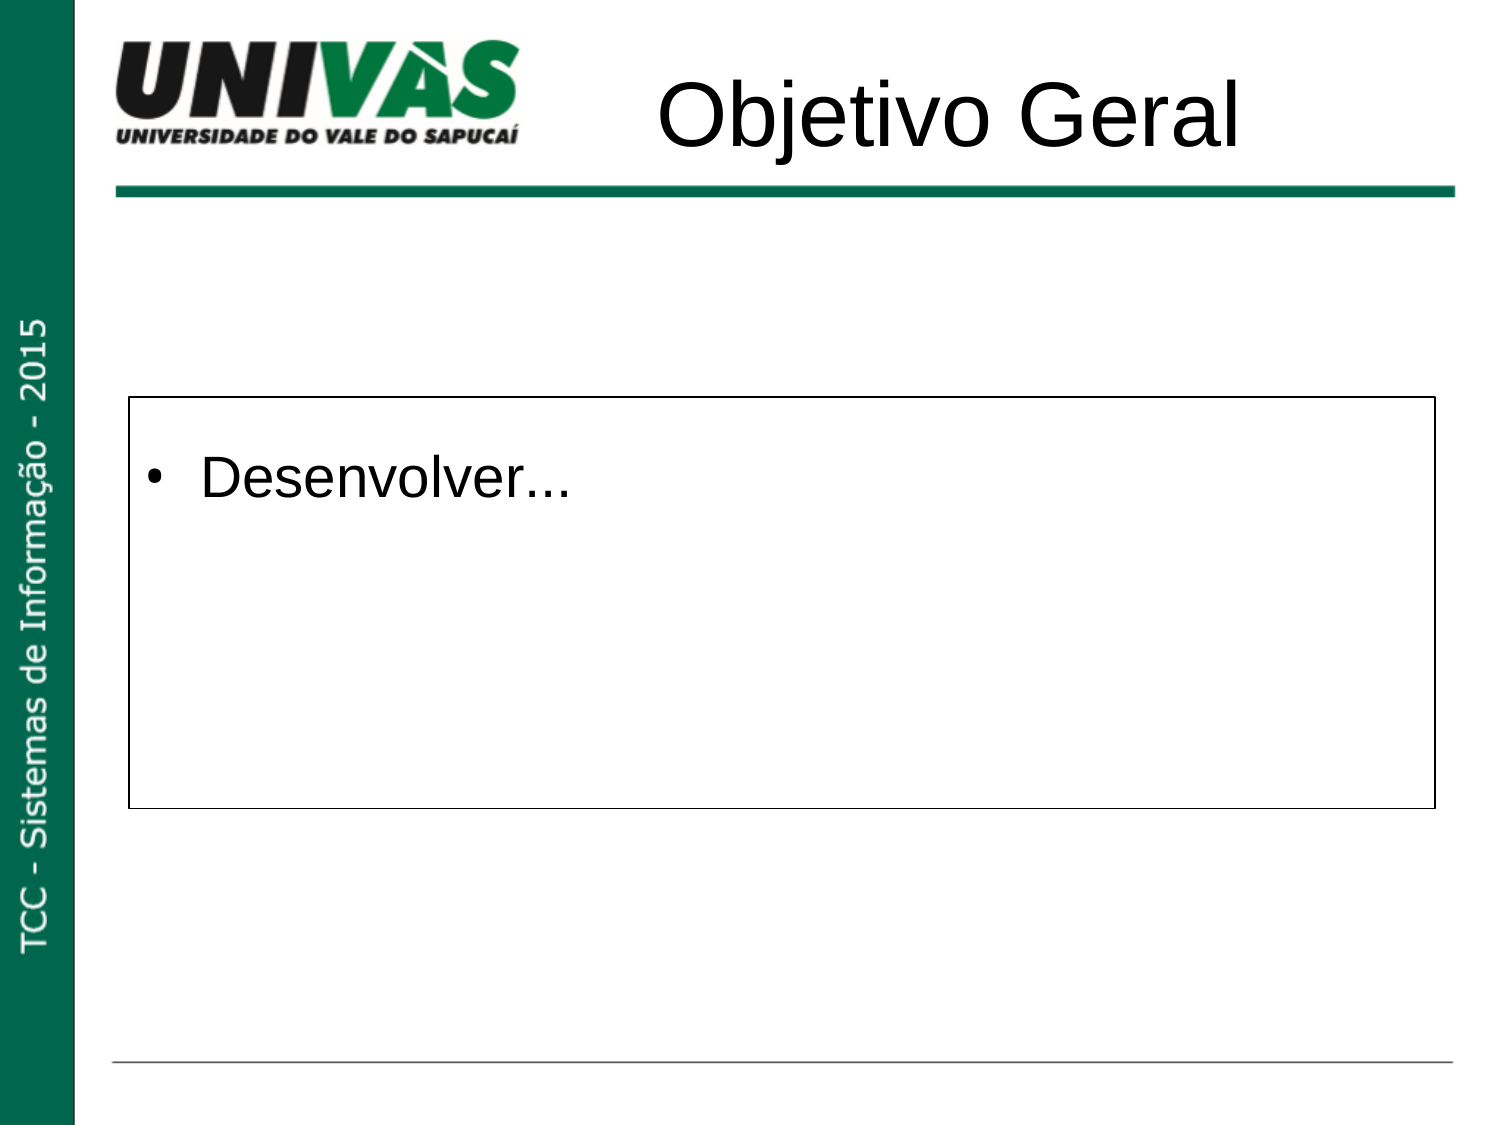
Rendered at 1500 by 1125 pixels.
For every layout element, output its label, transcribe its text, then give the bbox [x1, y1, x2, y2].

text_box Desenvolver... [128, 397, 1436, 809]
picture [0, 0, 1500, 1125]
title Objetivo Geral [632, 35, 1266, 186]
